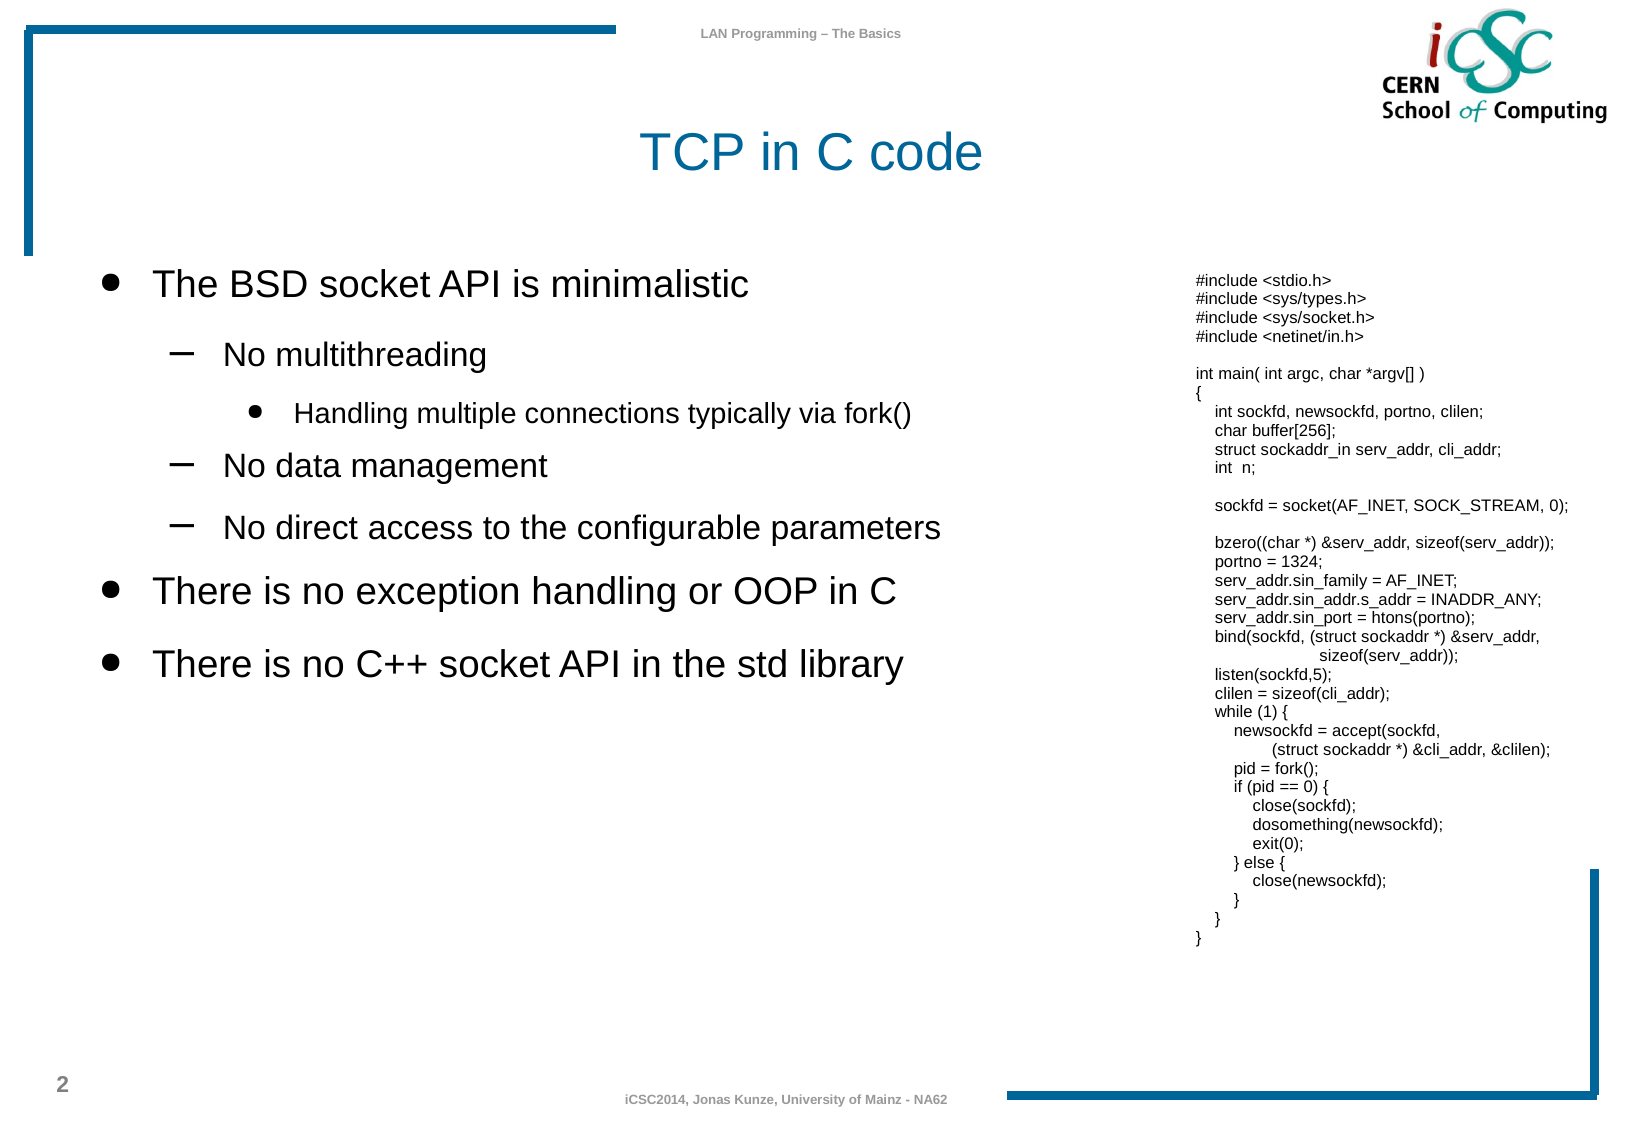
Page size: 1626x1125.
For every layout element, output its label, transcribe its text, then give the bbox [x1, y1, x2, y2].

list The BSD socket API is minimalistic No multithreading Handling multiple connections typically via fork() No data management No direct access to the configurable parameters There is no exception handling or OOP in C There is no C++ socket API in the std library [81, 263, 1182, 916]
picture [1381, 8, 1608, 125]
text_box #include <stdio.h> #include <sys/types.h> #include <sys/socket.h> #include <netinet/in.h> int main( int argc, char *argv[] ) { int sockfd, newsockfd, portno, clilen; char buffer[256]; struct sockaddr_in serv_addr, cli_addr; int n; sockfd = socket(AF_INET, SOCK_STREAM, 0); bzero((char *) &serv_addr, sizeof(serv_addr)); portno = 1324; serv_addr.sin_family = AF_INET; serv_addr.sin_addr.s_addr = INADDR_ANY; serv_addr.sin_port = htons(portno); bind(sockfd, (struct sockaddr *) &serv_addr, sizeof(serv_addr)); listen(sockfd,5); clilen = sizeof(cli_addr); while (1) { newsockfd = accept(sockfd, (struct sockaddr *) &cli_addr, &clilen); pid = fork(); if (pid == 0) { close(sockfd); dosomething(newsockfd); exit(0); } else { close(newsockfd); } } } [1181, 263, 1591, 1036]
title TCP in C code [81, 44, 1544, 233]
